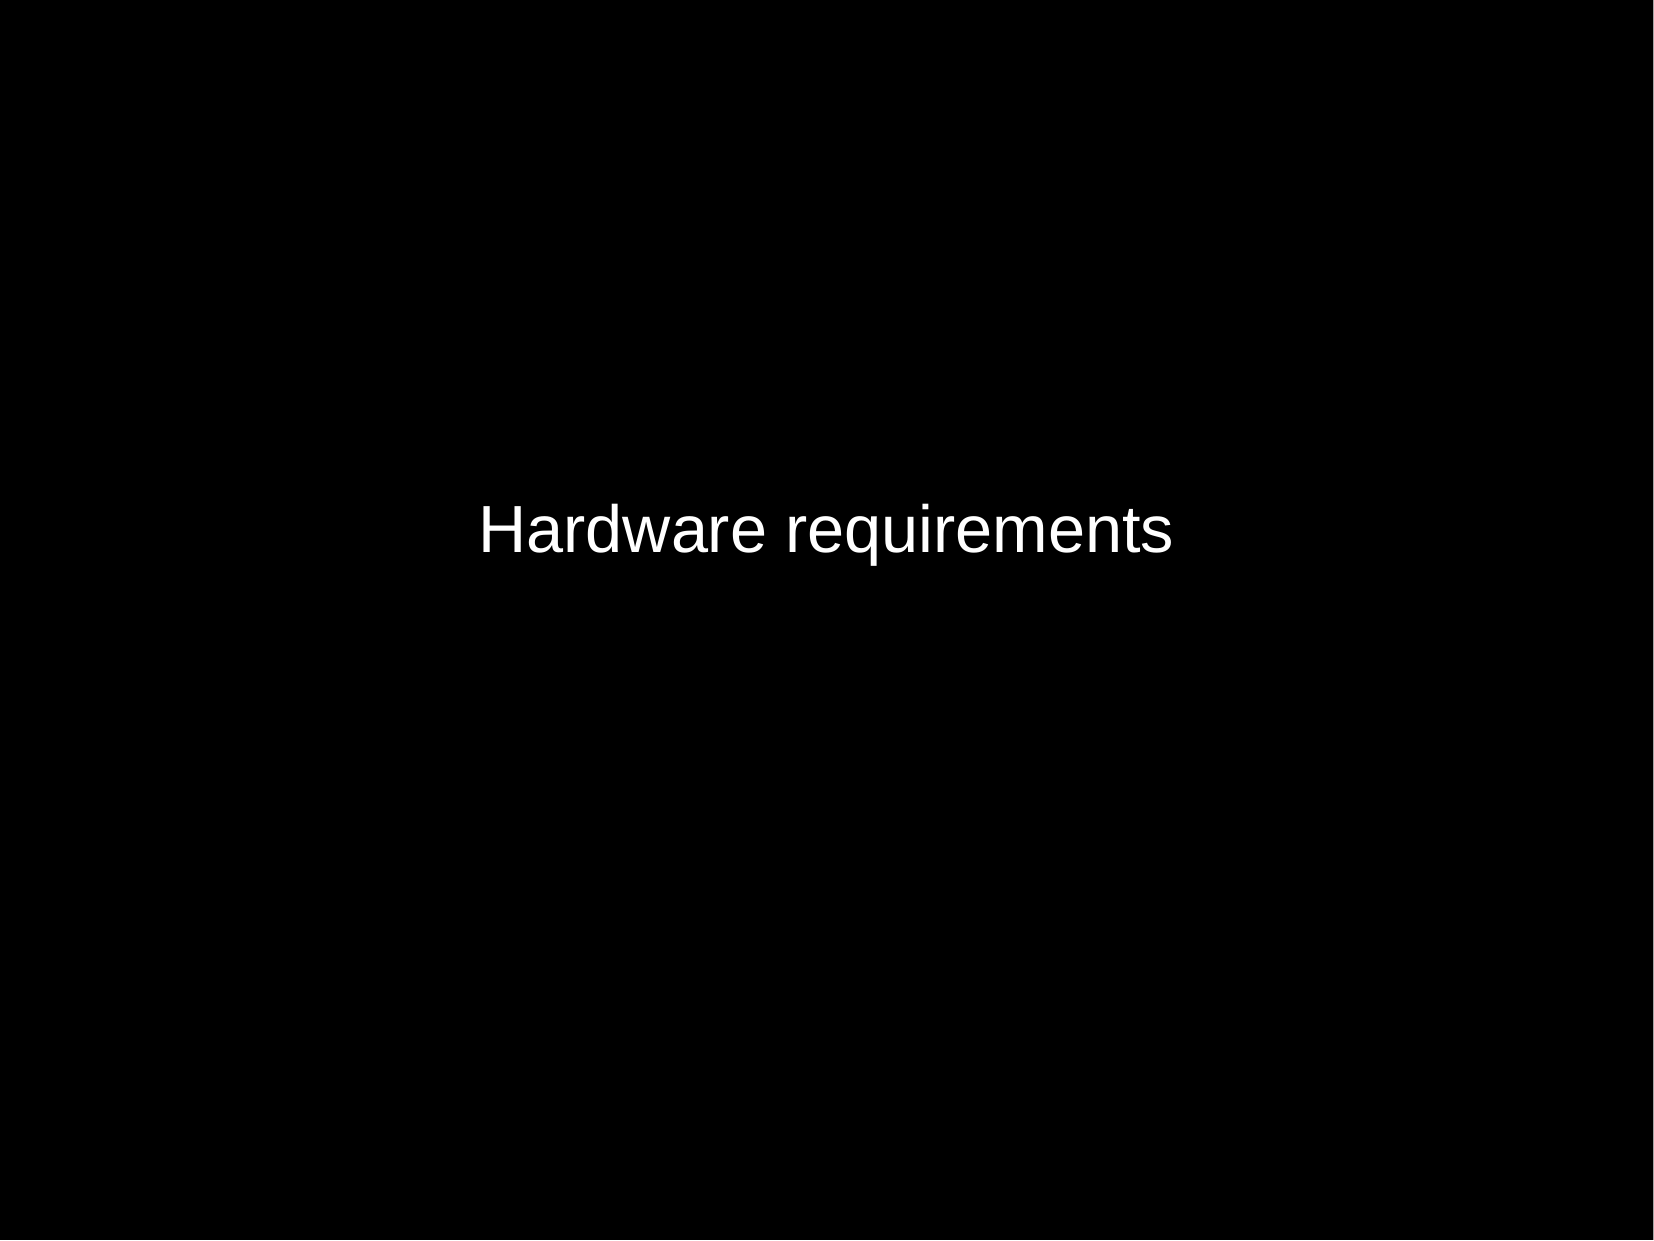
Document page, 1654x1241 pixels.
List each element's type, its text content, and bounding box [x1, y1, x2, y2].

subtitle Hardware requirements [82, 49, 1571, 1010]
